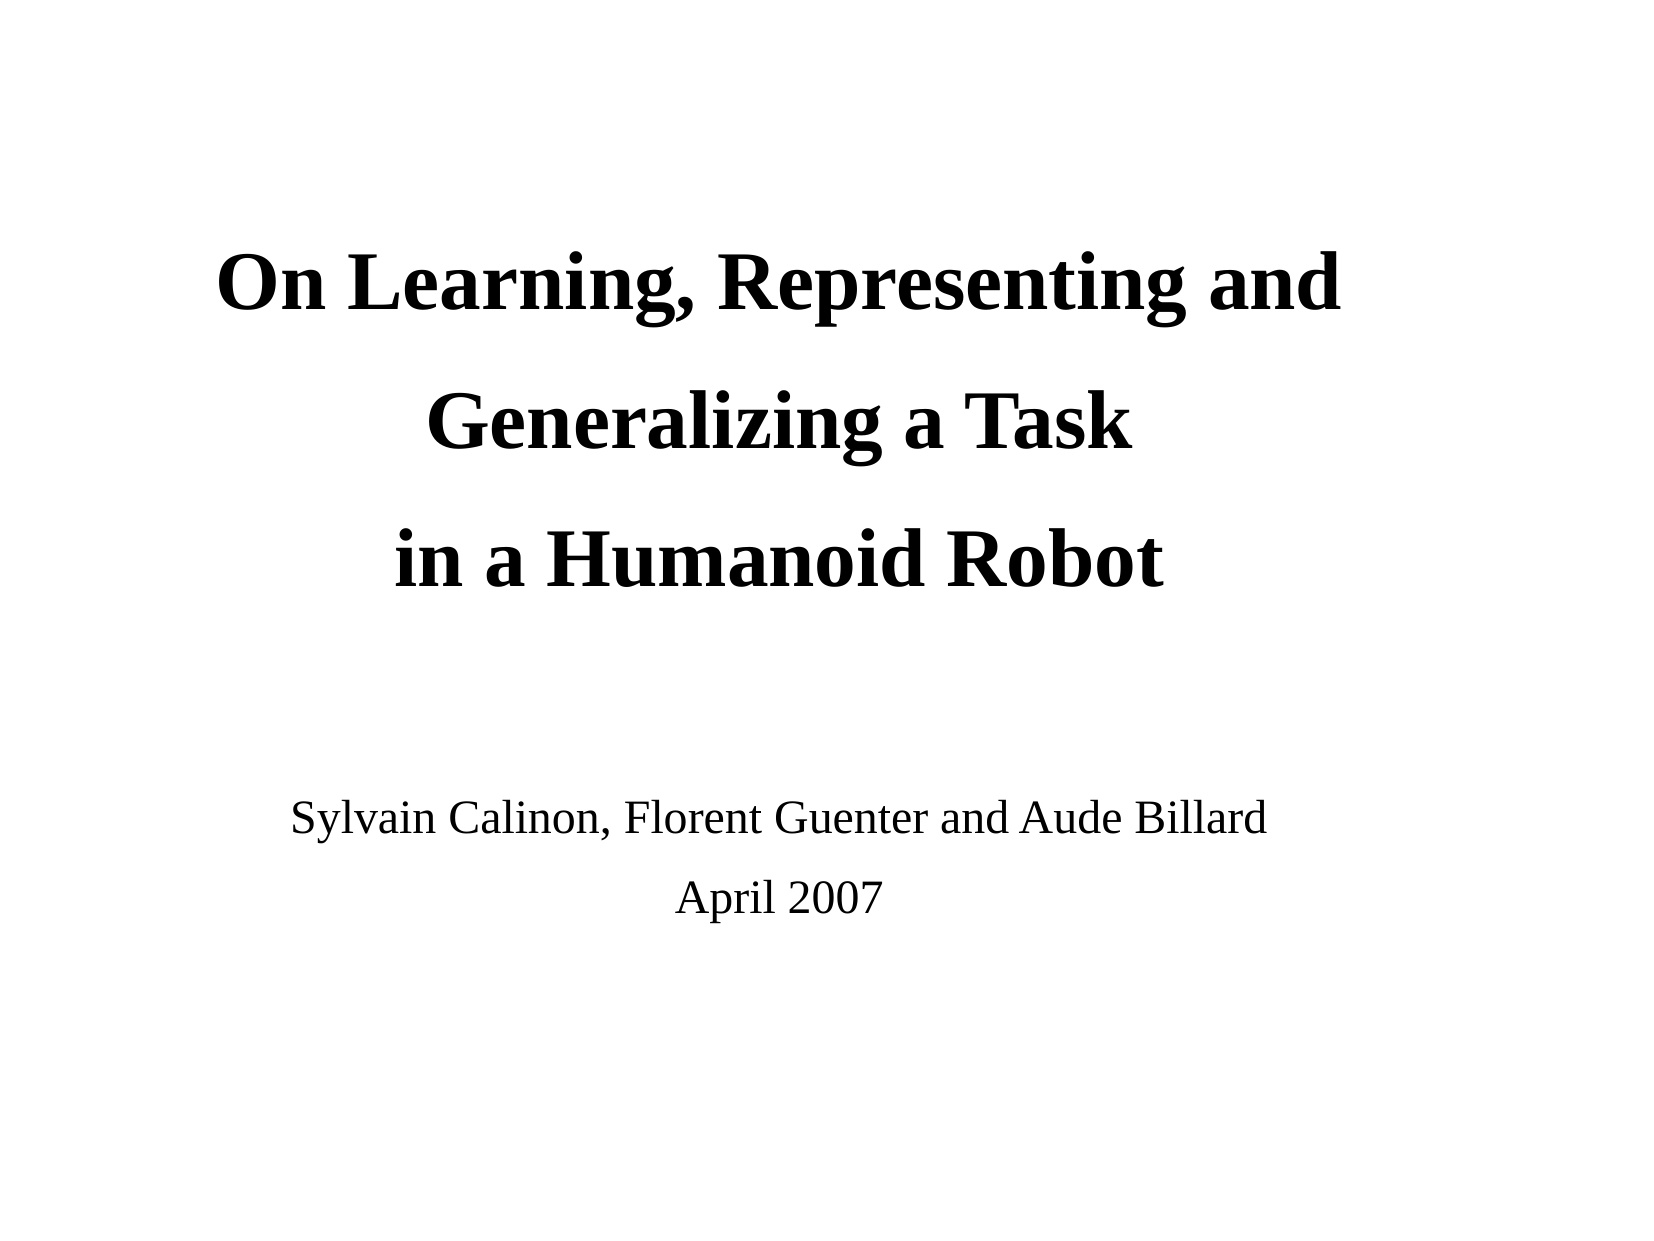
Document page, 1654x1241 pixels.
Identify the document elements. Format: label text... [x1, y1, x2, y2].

title On Learning, Representing and Generalizing a Task in a Humanoid Robot Sylvain Calinon, Florent Guenter and Aude Billard April 2007 [0, 210, 1571, 1117]
